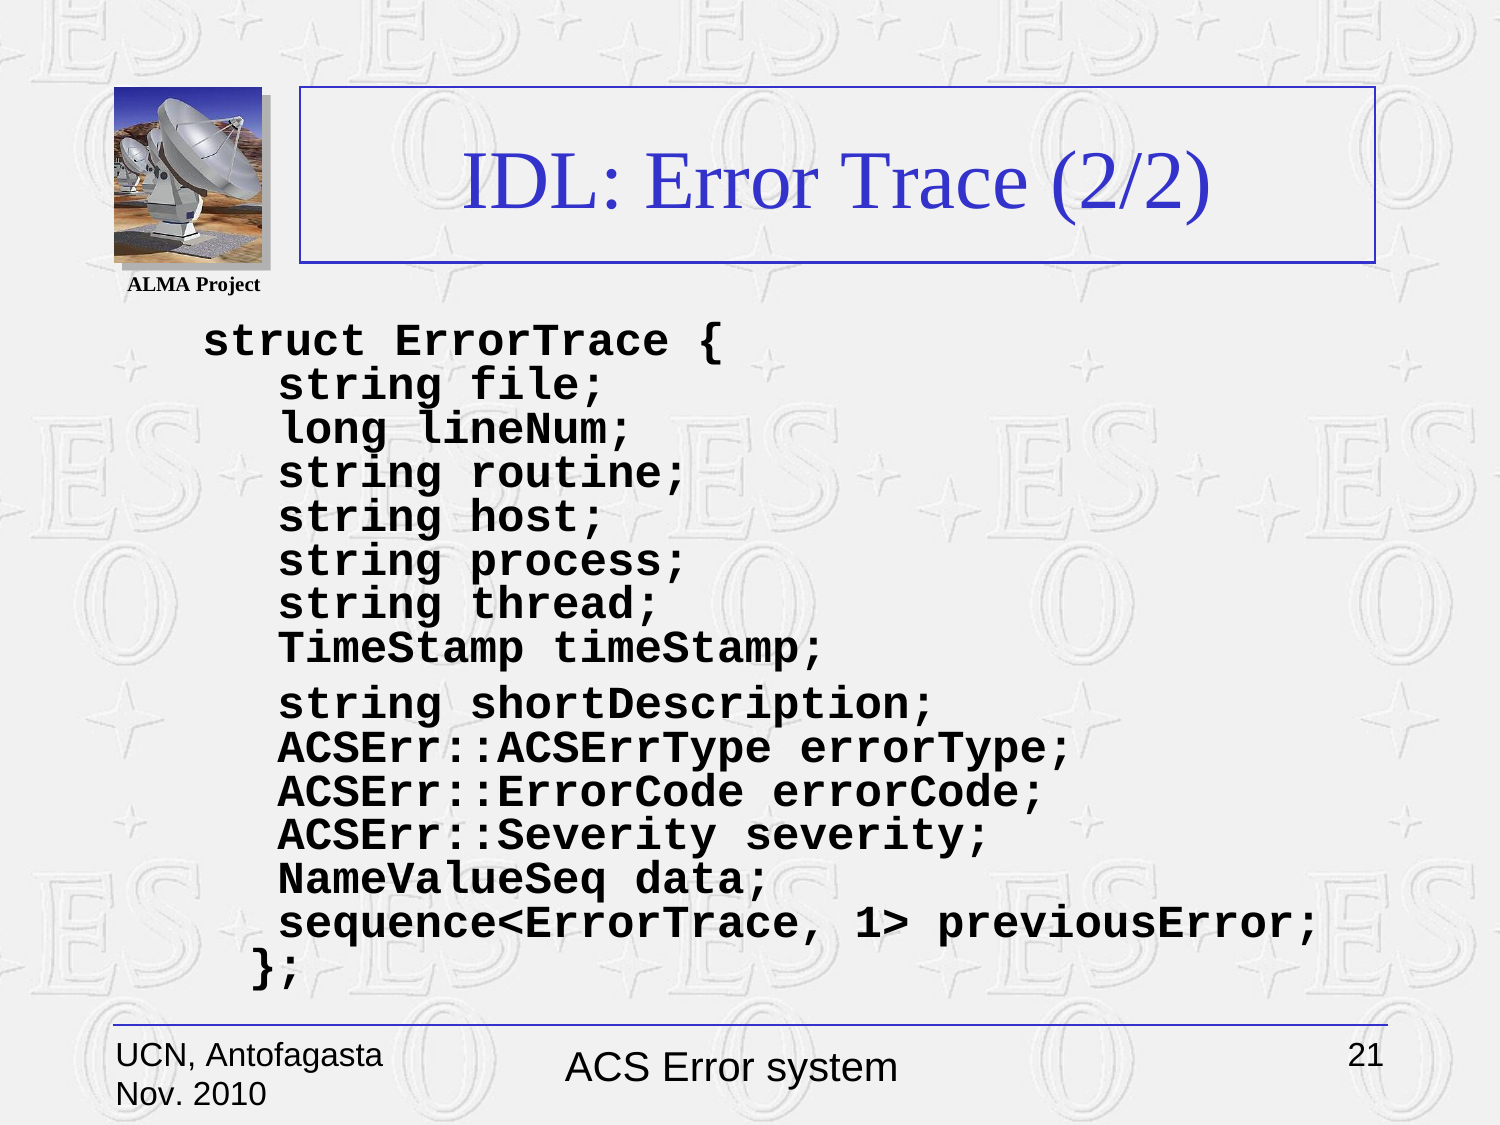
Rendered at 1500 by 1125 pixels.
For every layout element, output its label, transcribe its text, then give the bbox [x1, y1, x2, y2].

title IDL: Error Trace (2/2) [299, 87, 1375, 263]
list struct ErrorTrace { string file; long lineNum; string routine; string host; string process; string thread; TimeStamp timeStamp; string shortDescription; ACSErr::ACSErrType errorType; ACSErr::ErrorCode errorCode; ACSErr::Severity severity; NameValueSeq data; sequence<ErrorTrace, 1> previousError; }; [112, 312, 1388, 1000]
picture [0, 0, 1500, 1125]
